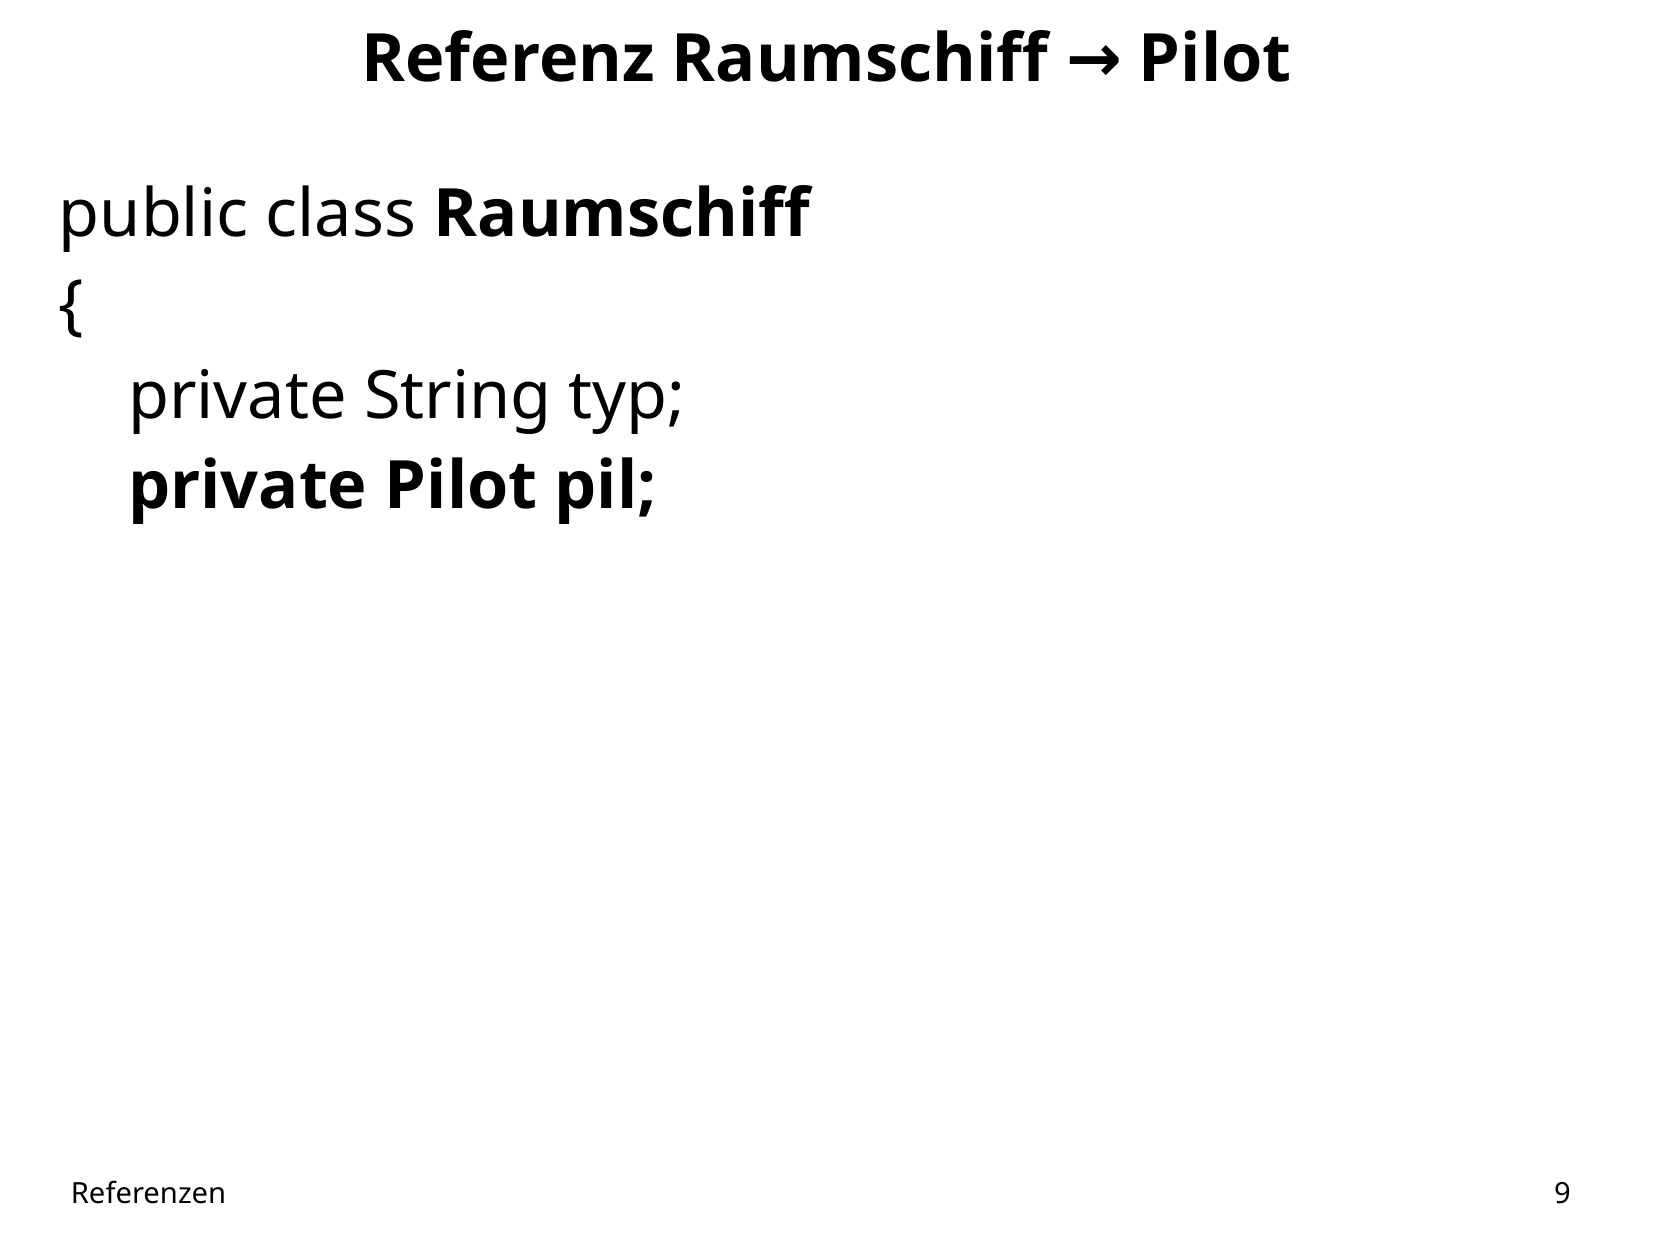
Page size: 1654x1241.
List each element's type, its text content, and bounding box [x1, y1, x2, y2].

list public class Raumschiff { private String typ; private Pilot pil; [59, 165, 1630, 1146]
title Referenz Raumschiff → Pilot [0, 5, 1654, 107]
